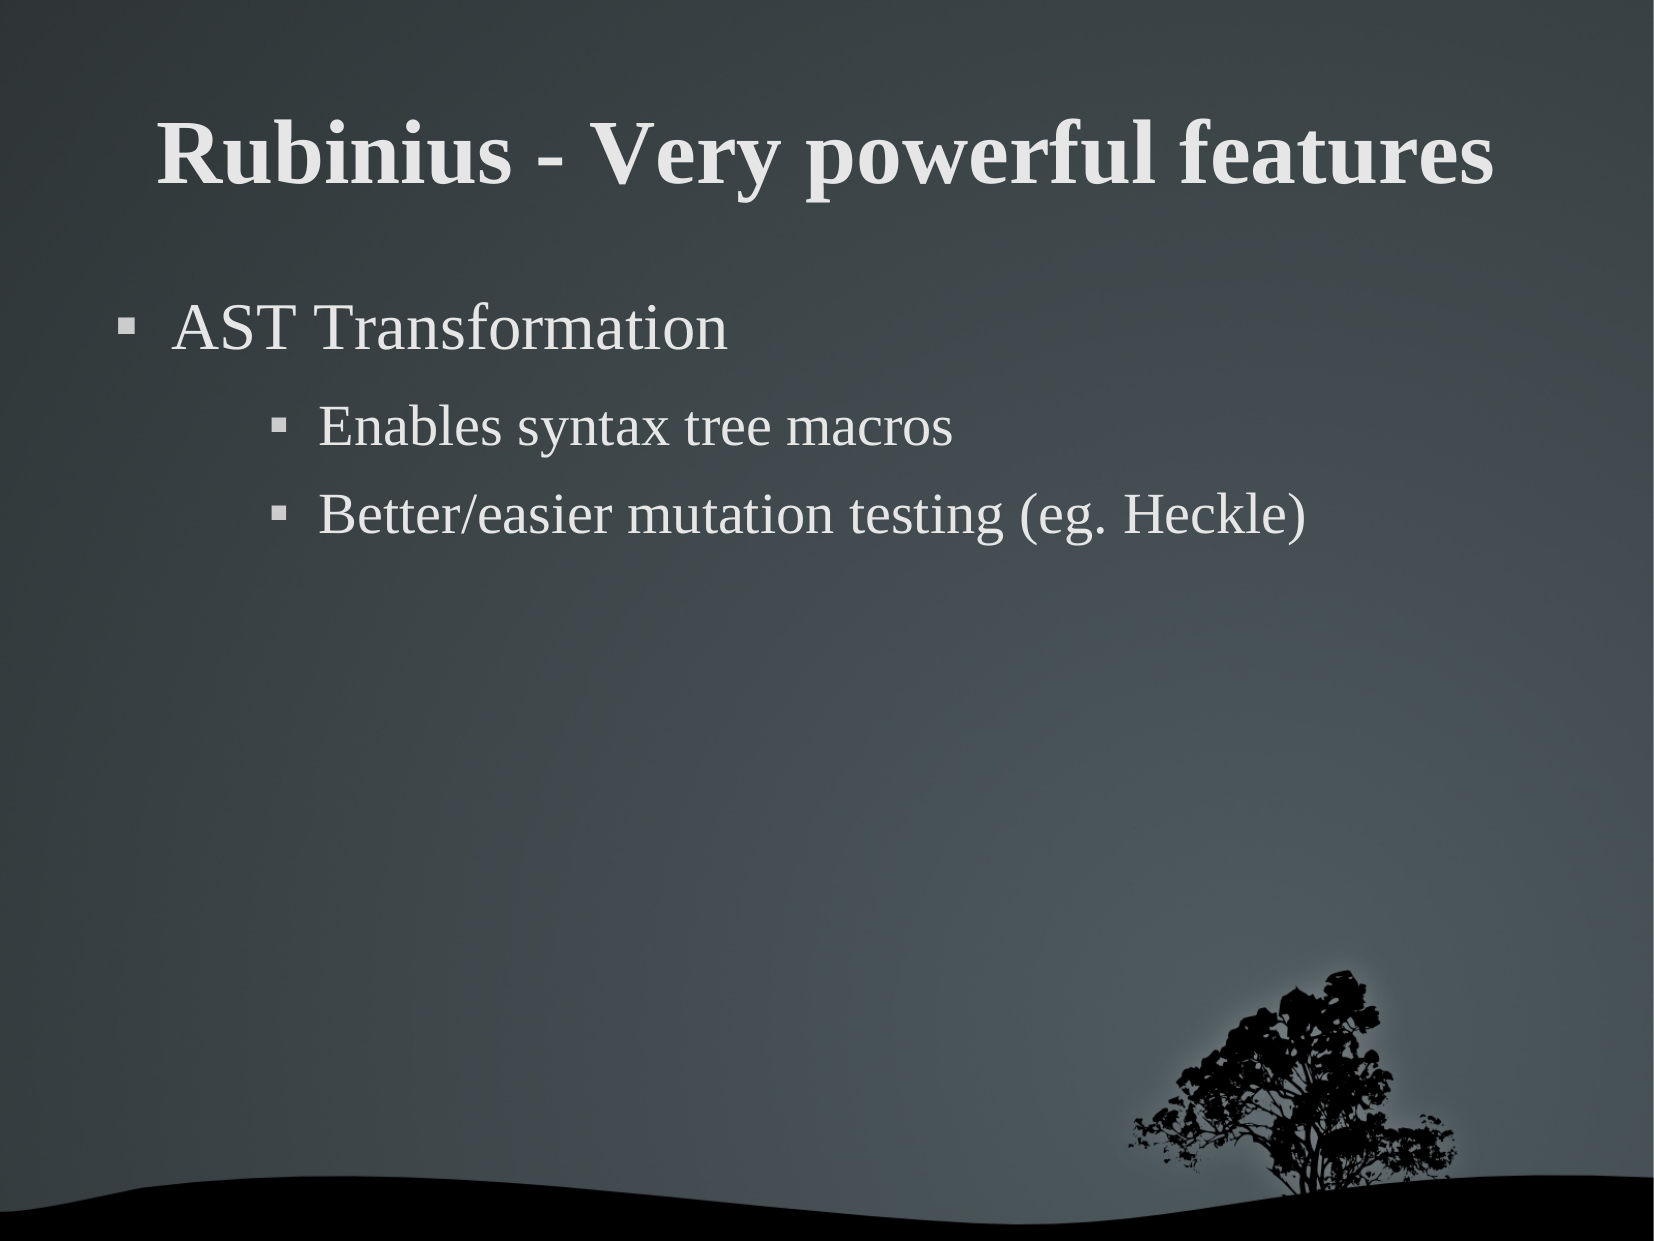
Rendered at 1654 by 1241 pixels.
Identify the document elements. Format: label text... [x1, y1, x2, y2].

picture [0, 0, 1654, 1241]
title Rubinius - Very powerful features [82, 56, 1571, 250]
list AST Transformation Enables syntax tree macros Better/easier mutation testing (eg. Heckle) [82, 290, 1571, 1094]
